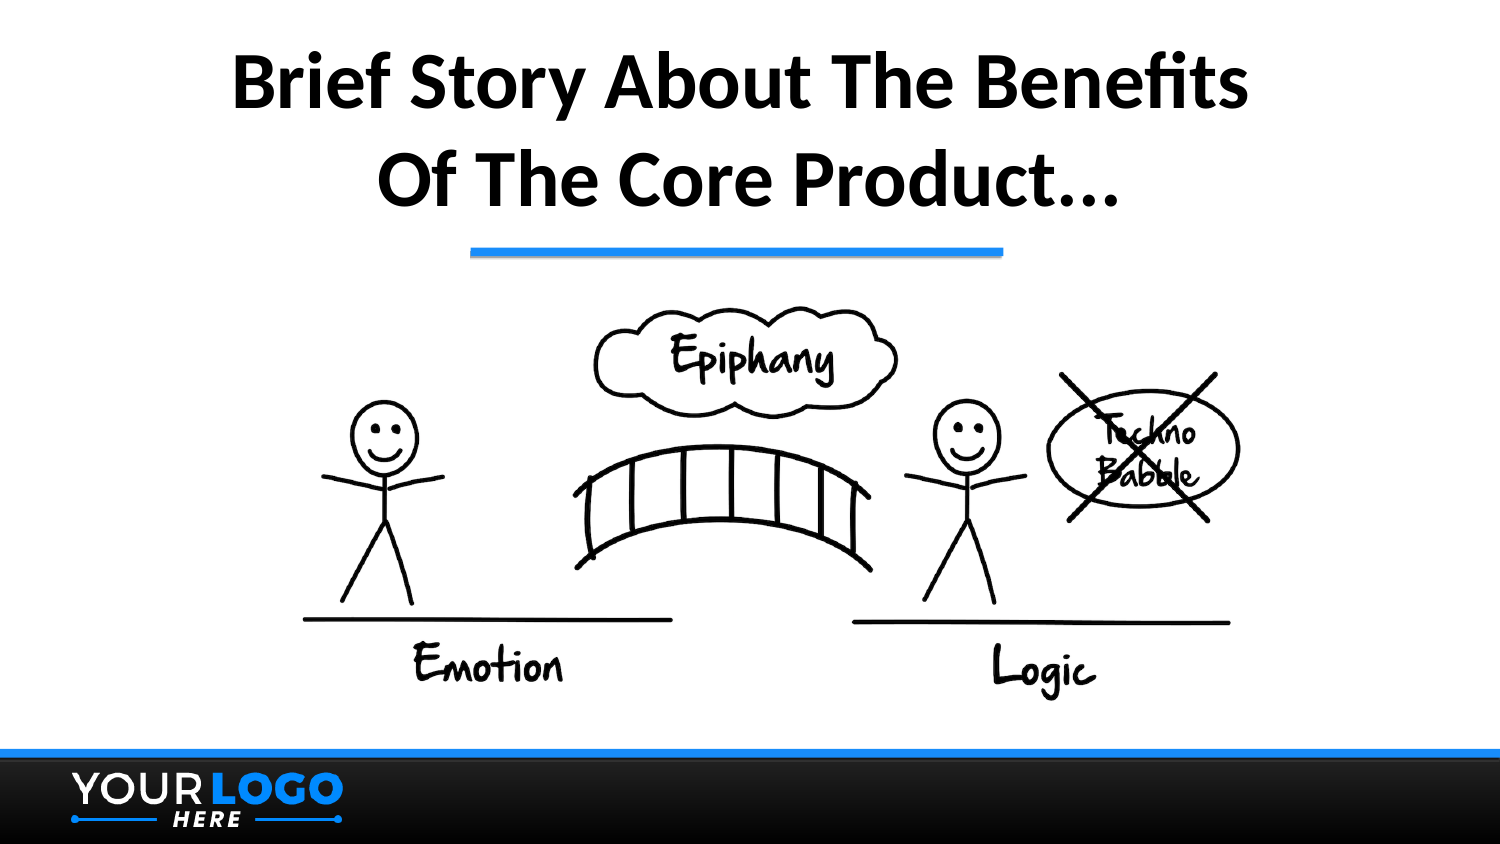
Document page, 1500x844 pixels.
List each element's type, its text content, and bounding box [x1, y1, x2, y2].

text_box Brief Story About The Benefits Of The Core Product... [0, 19, 1500, 230]
picture [66, 766, 346, 831]
text_box [470, 247, 1004, 257]
picture [272, 246, 1257, 748]
